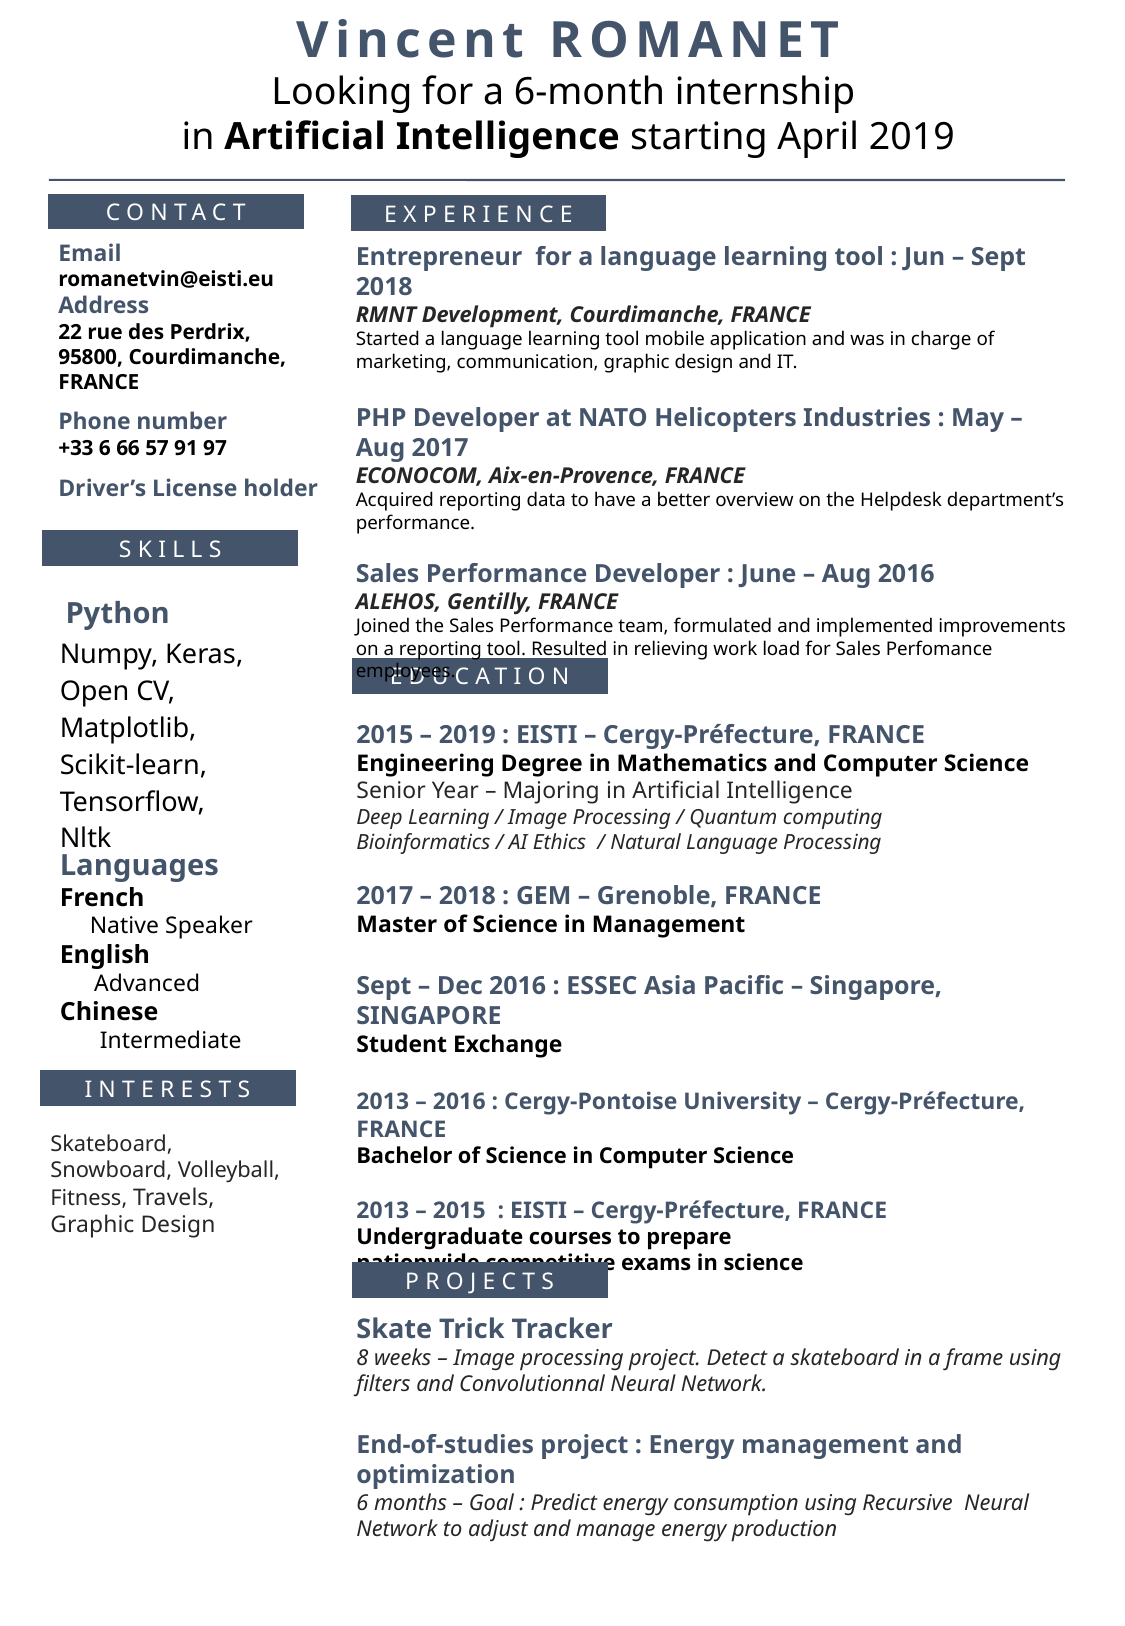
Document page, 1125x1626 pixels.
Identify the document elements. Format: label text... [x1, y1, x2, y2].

text_box PROJECTS [352, 1263, 607, 1297]
text_box Vincent ROMANET Looking for a 6-month internship in Artificial Intelligence starting April 2019 [131, 0, 1005, 165]
text_box SKILLS [43, 531, 298, 565]
text_box INTERESTS [40, 1071, 295, 1105]
text_box Languages French Native Speaker English Advanced Chinese Intermediate [44, 786, 299, 1061]
text_box EXPERIENCE [351, 196, 606, 230]
text_box 2015 – 2019 : EISTI – Cergy-Préfecture, FRANCE Engineering Degree in Mathematics and Computer Science Senior Year – Majoring in Artificial Intelligence Deep Learning / Image Processing / Quantum computing Bioinformatics / AI Ethics / Natural Language Processing 2017 – 2018 : GEM – Grenoble, FRANCE Master of Science in Management Sept – Dec 2016 : ESSEC Asia Pacific – Singapore, SINGAPORE Student Exchange 2013 – 2016 : Cergy-Pontoise University – Cergy-Préfecture, FRANCE Bachelor of Science in Computer Science 2013 – 2015 : EISTI – Cergy-Préfecture, FRANCE Undergraduate courses to prepare nationwide competitive exams in science [341, 710, 1095, 1264]
text_box Skateboard, Snowboard, Volleyball, Fitness, Travels, Graphic Design [35, 1122, 315, 1270]
text_box Python [50, 586, 239, 627]
text_box Email romanetvin@eisti.eu Address 22 rue des Perdrix, 95800, Courdimanche, FRANCE Phone number +33 6 66 57 91 97 Driver’s License holder [43, 231, 344, 561]
text_box Skate Trick Tracker 8 weeks – Image processing project. Detect a skateboard in a frame using filters and Convolutionnal Neural Network. End-of-studies project : Energy management and optimization 6 months – Goal : Predict energy consumption using Recursive Neural Network to adjust and manage energy production [341, 1303, 1095, 1534]
text_box CONTACT [48, 194, 303, 229]
text_box Entrepreneur for a language learning tool : Jun – Sept 2018 RMNT Development, Courdimanche, FRANCE Started a language learning tool mobile application and was in charge of marketing, communication, graphic design and IT. PHP Developer at NATO Helicopters Industries : May – Aug 2017 ECONOCOM, Aix-en-Provence, FRANCE Acquired reporting data to have a better overview on the Helpdesk department’s performance. Sales Performance Developer : June – Aug 2016 ALEHOS, Gentilly, FRANCE Joined the Sales Performance team, formulated and implemented improvements on a reporting tool. Resulted in relieving work load for Sales Perfomance employees. [340, 233, 1095, 648]
text_box Numpy, Keras, Open CV, Matplotlib, Scikit-learn, Tensorflow, Nltk [45, 627, 286, 862]
text_box EDUCATION [352, 658, 607, 693]
